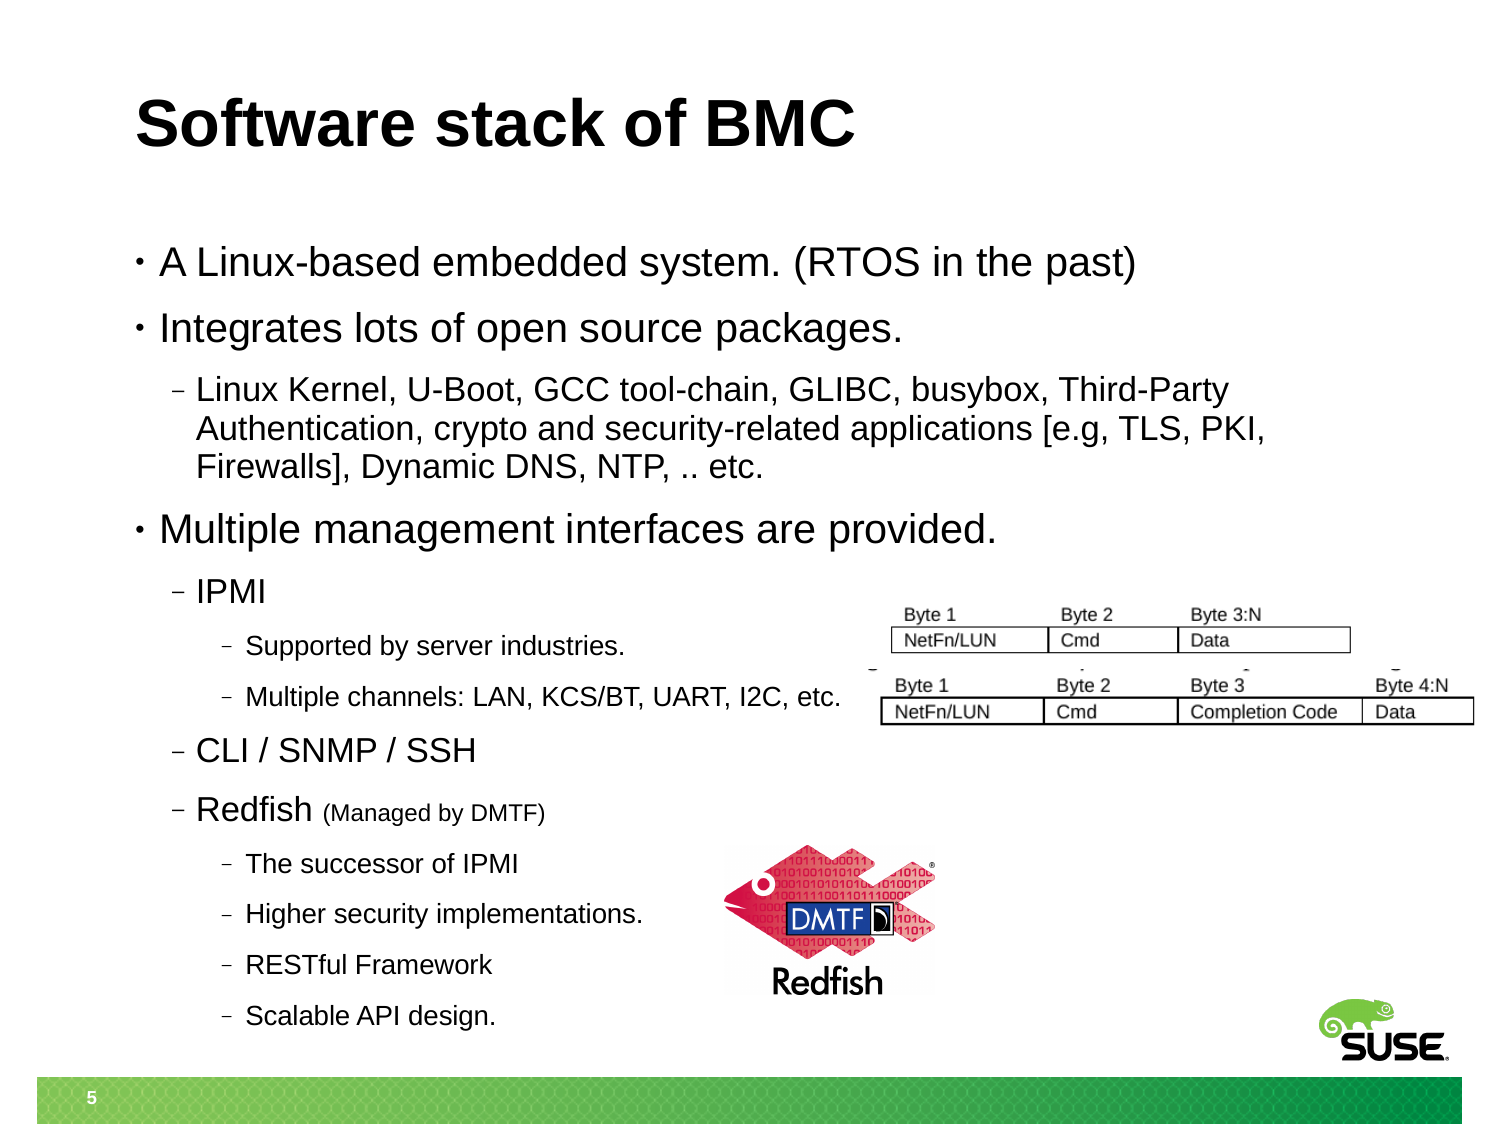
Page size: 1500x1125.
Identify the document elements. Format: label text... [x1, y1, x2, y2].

picture [868, 602, 1489, 738]
list A Linux-based embedded system. (RTOS in the past) Integrates lots of open source packages. Linux Kernel, U-Boot, GCC tool-chain, GLIBC, busybox, Third-Party Authentication, crypto and security-related applications [e.g, TLS, PKI, Firewalls], Dynamic DNS, NTP, .. etc. Multiple management interfaces are provided. IPMI Supported by server industries. Multiple channels: LAN, KCS/BT, UART, I2C, etc. CLI / SNMP / SSH Redfish (Managed by DMTF) The successor of IPMI Higher security implementations. RESTful Framework Scalable API design. [135, 238, 1362, 1036]
picture [1319, 999, 1449, 1061]
picture [724, 845, 935, 995]
title Software stack of BMC [135, 41, 1372, 204]
picture [37, 1077, 1462, 1124]
